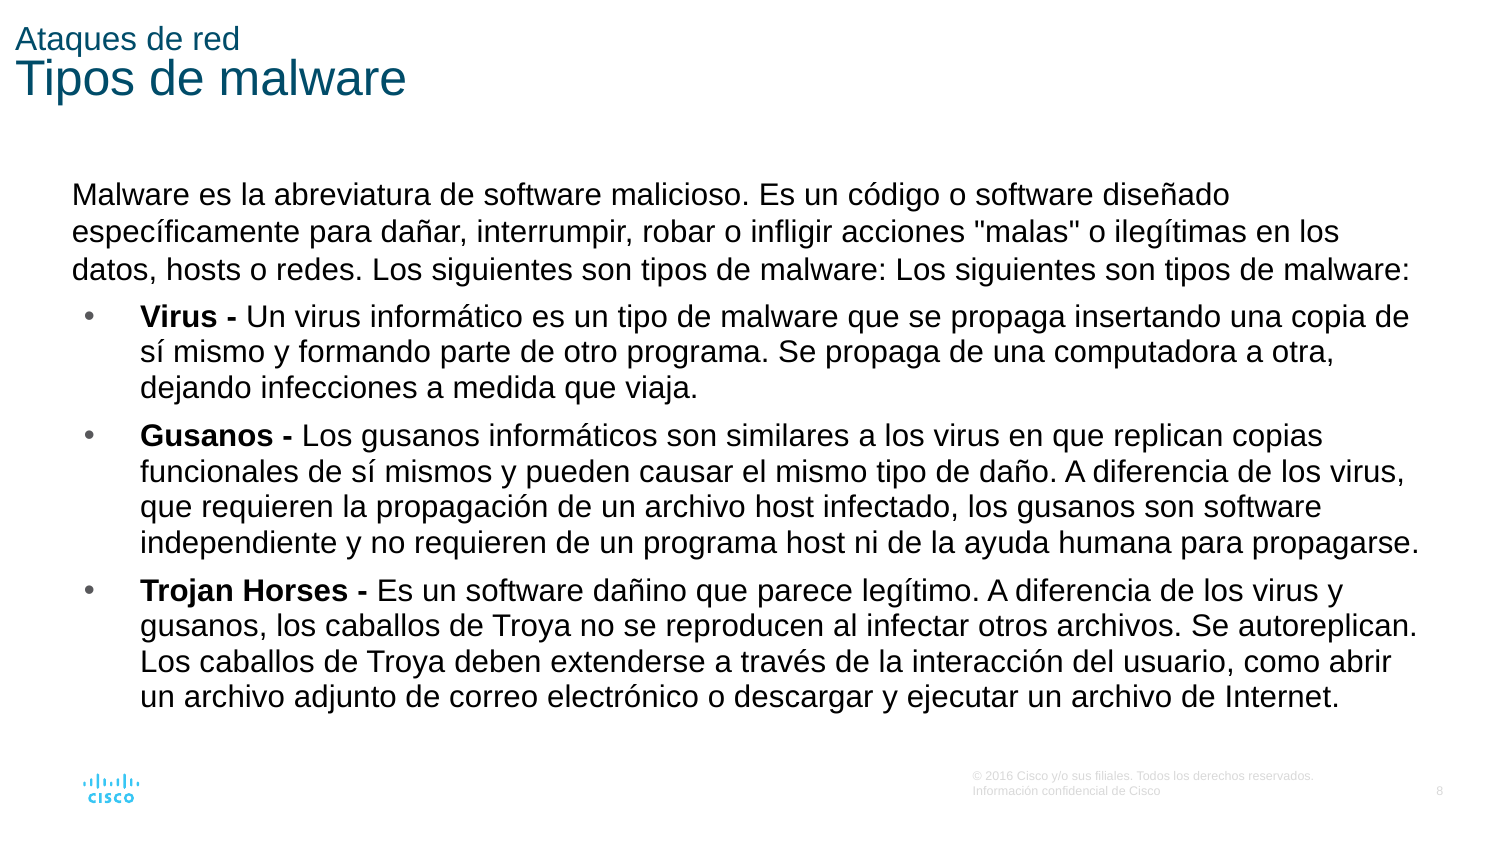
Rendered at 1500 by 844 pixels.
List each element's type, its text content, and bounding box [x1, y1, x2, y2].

list Malware es la abreviatura de software malicioso. Es un código o software diseñado específicamente para dañar, interrumpir, robar o infligir acciones "malas" o ilegítimas en los datos, hosts o redes. Los siguientes son tipos de malware: Los siguientes son tipos de malware: Virus - Un virus informático es un tipo de malware que se propaga insertando una copia de sí mismo y formando parte de otro programa. Se propaga de una computadora a otra, dejando infecciones a medida que viaja. Gusanos - Los gusanos informáticos son similares a los virus en que replican copias funcionales de sí mismos y pueden causar el mismo tipo de daño. A diferencia de los virus, que requieren la propagación de un archivo host infectado, los gusanos son software independiente y no requieren de un programa host ni de la ayuda humana para propagarse. Trojan Horses - Es un software dañino que parece legítimo. A diferencia de los virus y gusanos, los caballos de Troya no se reproducen al infectar otros archivos. Se autoreplican. Los caballos de Troya deben extenderse a través de la interacción del usuario, como abrir un archivo adjunto de correo electrónico o descargar y ejecutar un archivo de Internet. [56, 166, 1444, 767]
title Ataques de red Tipos de malware [0, 5, 1369, 126]
